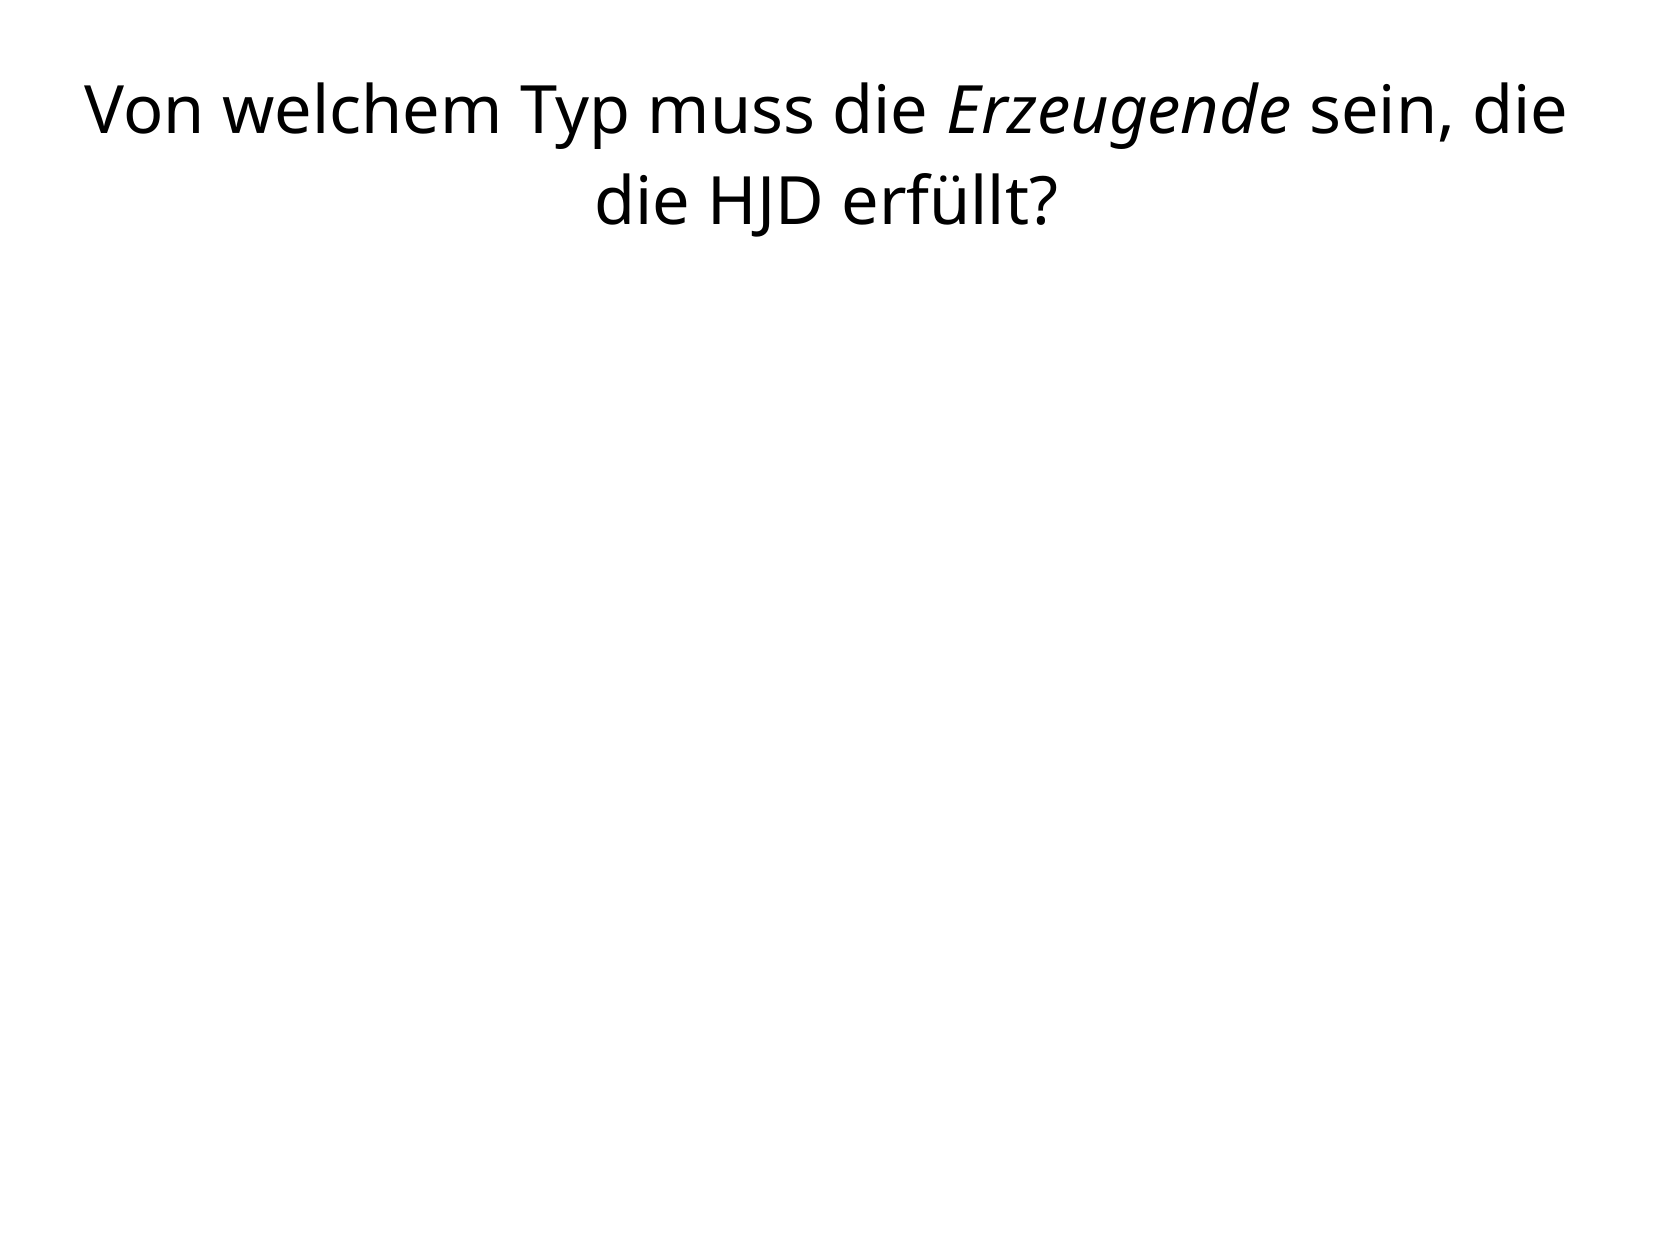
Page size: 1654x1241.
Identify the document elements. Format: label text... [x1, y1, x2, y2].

title Von welchem Typ muss die Erzeugende sein, die die HJD erfüllt? [82, 49, 1571, 257]
